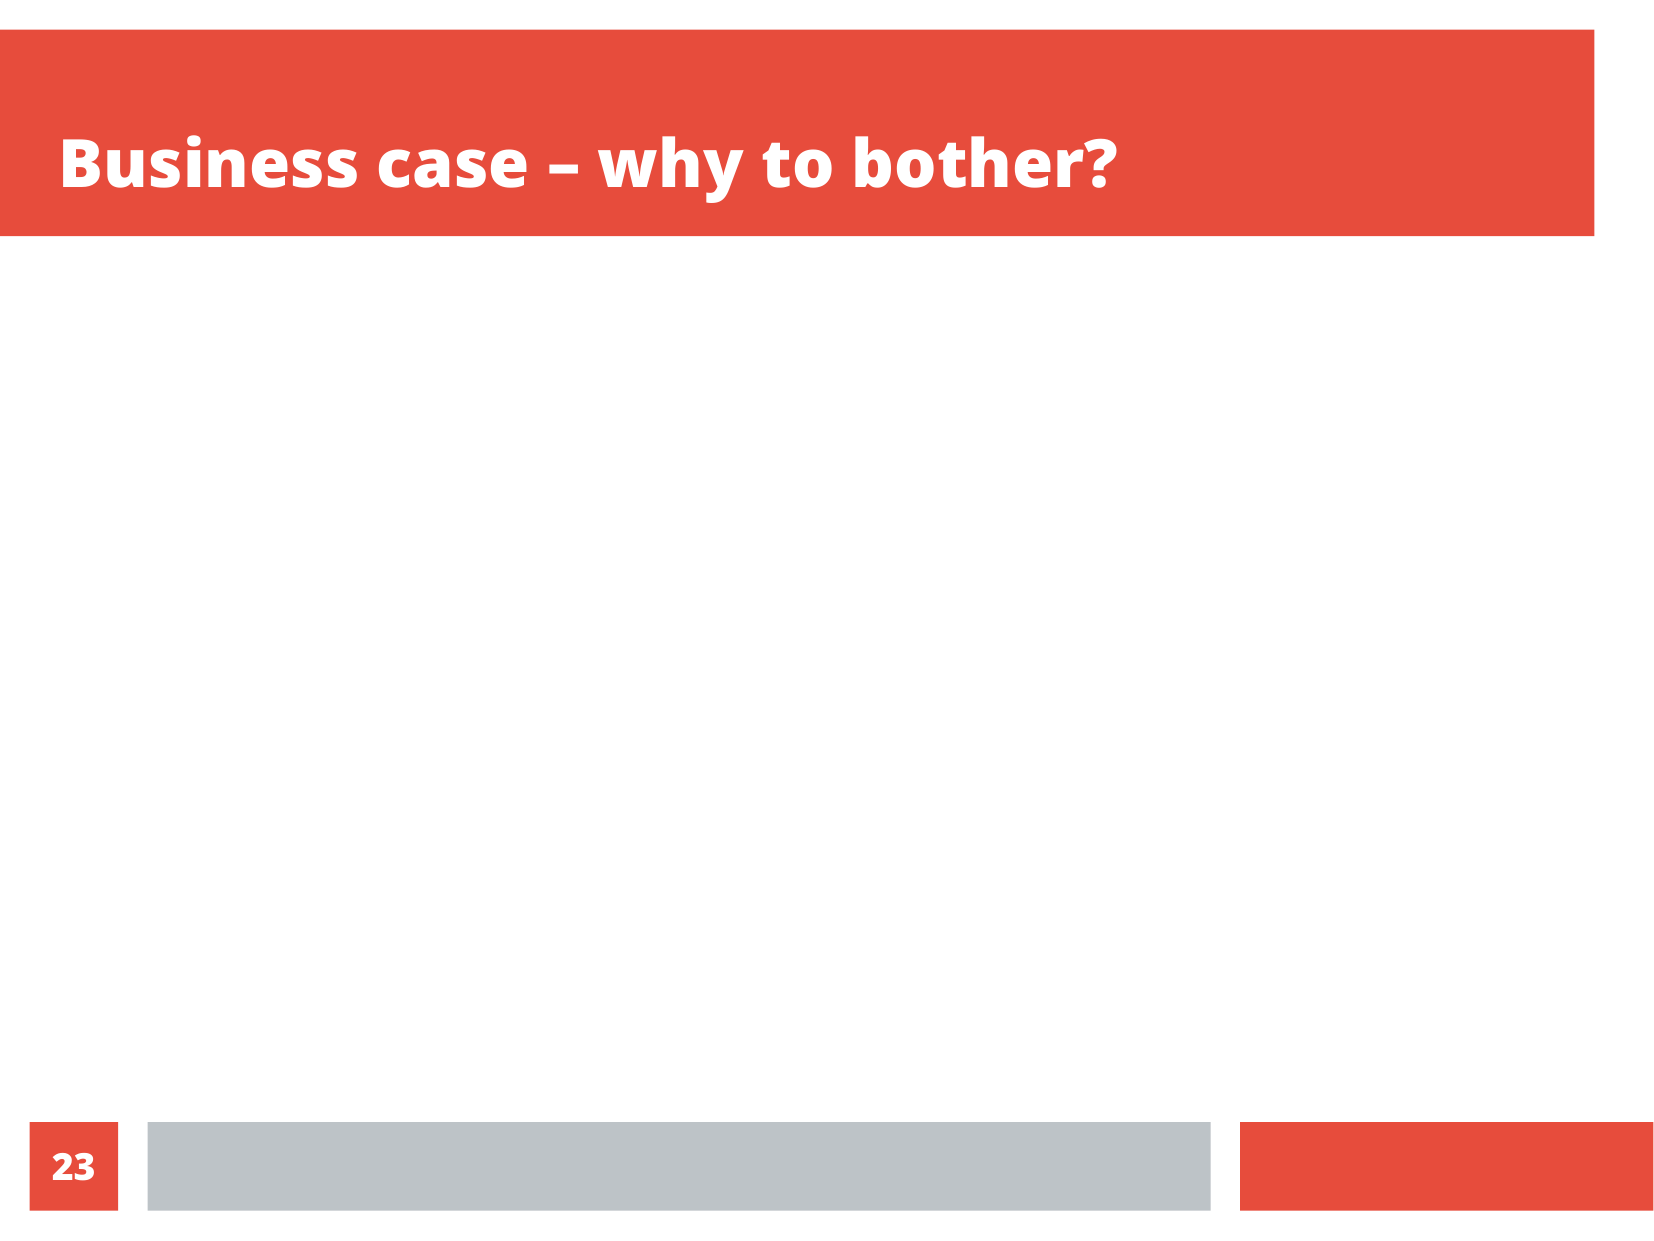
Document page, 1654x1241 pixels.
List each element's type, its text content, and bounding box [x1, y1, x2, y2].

title Business case – why to bother? [59, 59, 1595, 207]
